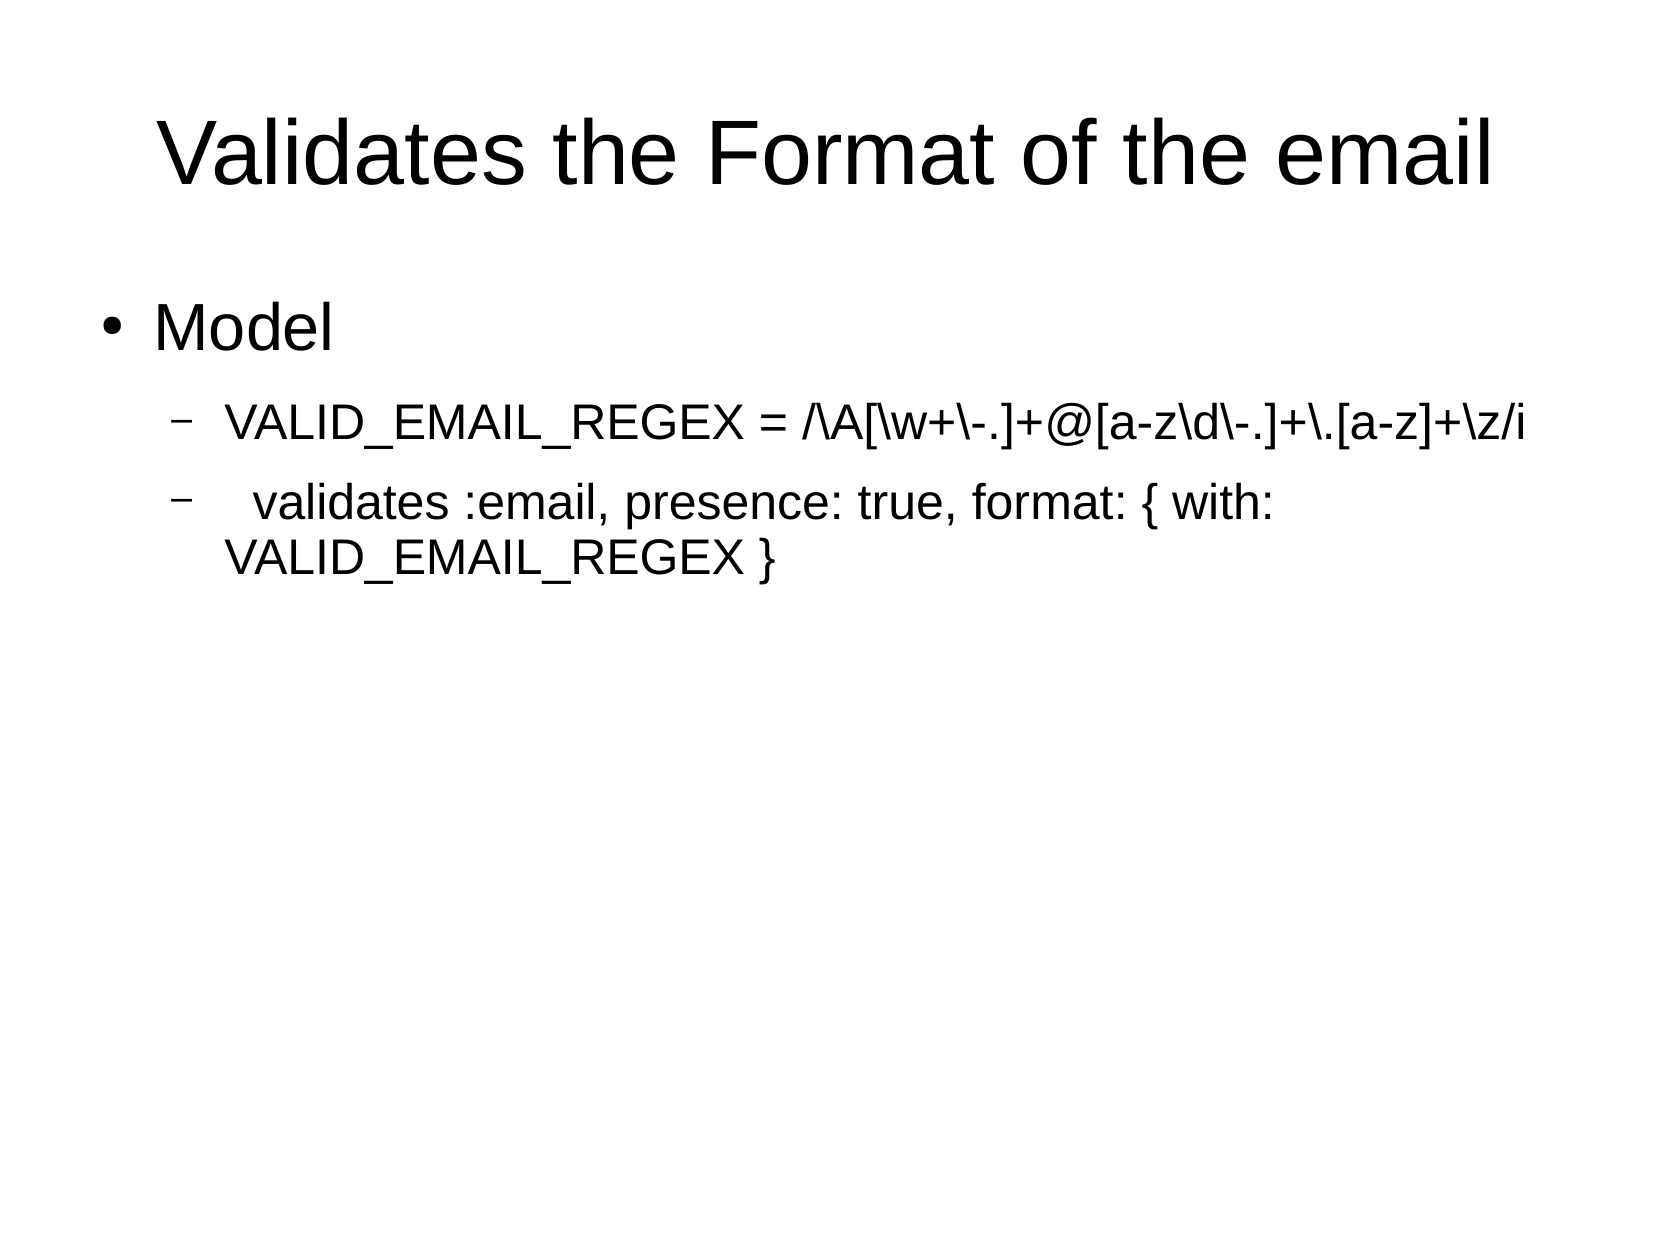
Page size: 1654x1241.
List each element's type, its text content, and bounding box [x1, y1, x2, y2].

list Model VALID_EMAIL_REGEX = /\A[\w+\-.]+@[a-z\d\-.]+\.[a-z]+\z/i validates :email, presence: true, format: { with: VALID_EMAIL_REGEX } [82, 290, 1538, 1010]
title Validates the Format of the email [82, 49, 1571, 257]
